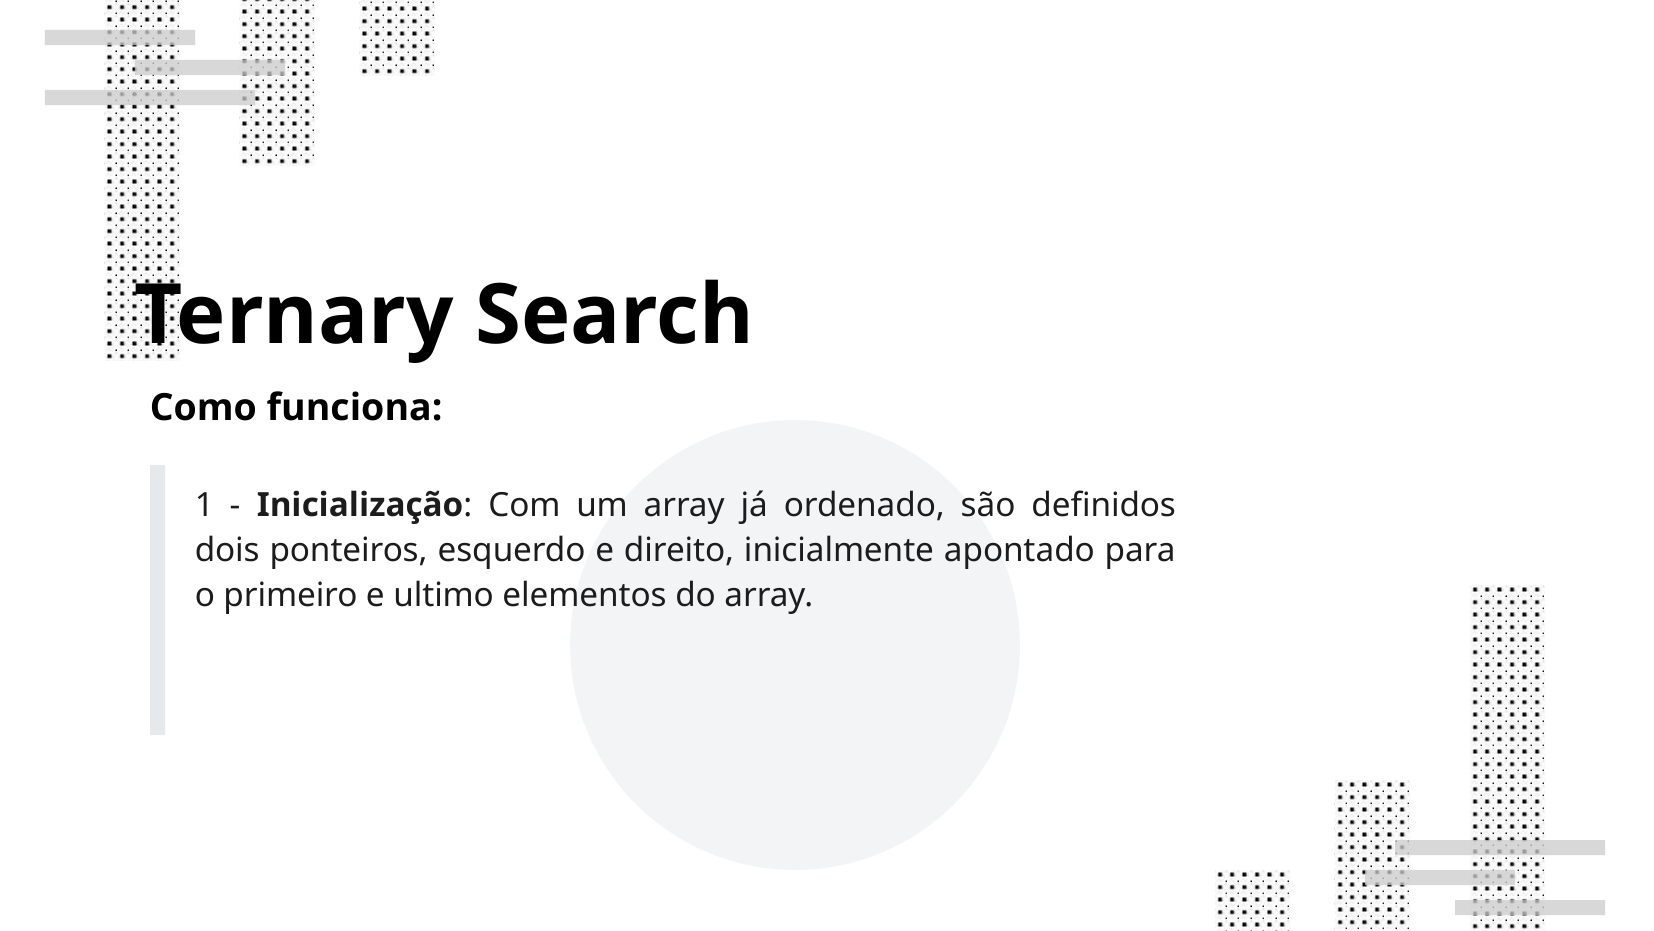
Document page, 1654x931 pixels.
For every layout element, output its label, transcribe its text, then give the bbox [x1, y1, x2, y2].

text_box Como funciona: [135, 372, 526, 490]
text_box [150, 465, 166, 736]
text_box Ternary Search [120, 246, 938, 489]
text_box 1 - Inicialização: Com um array já ordenado, são definidos dois ponteiros, esquerdo e direito, inicialmente apontado para o primeiro e ultimo elementos do array. [180, 473, 1199, 612]
